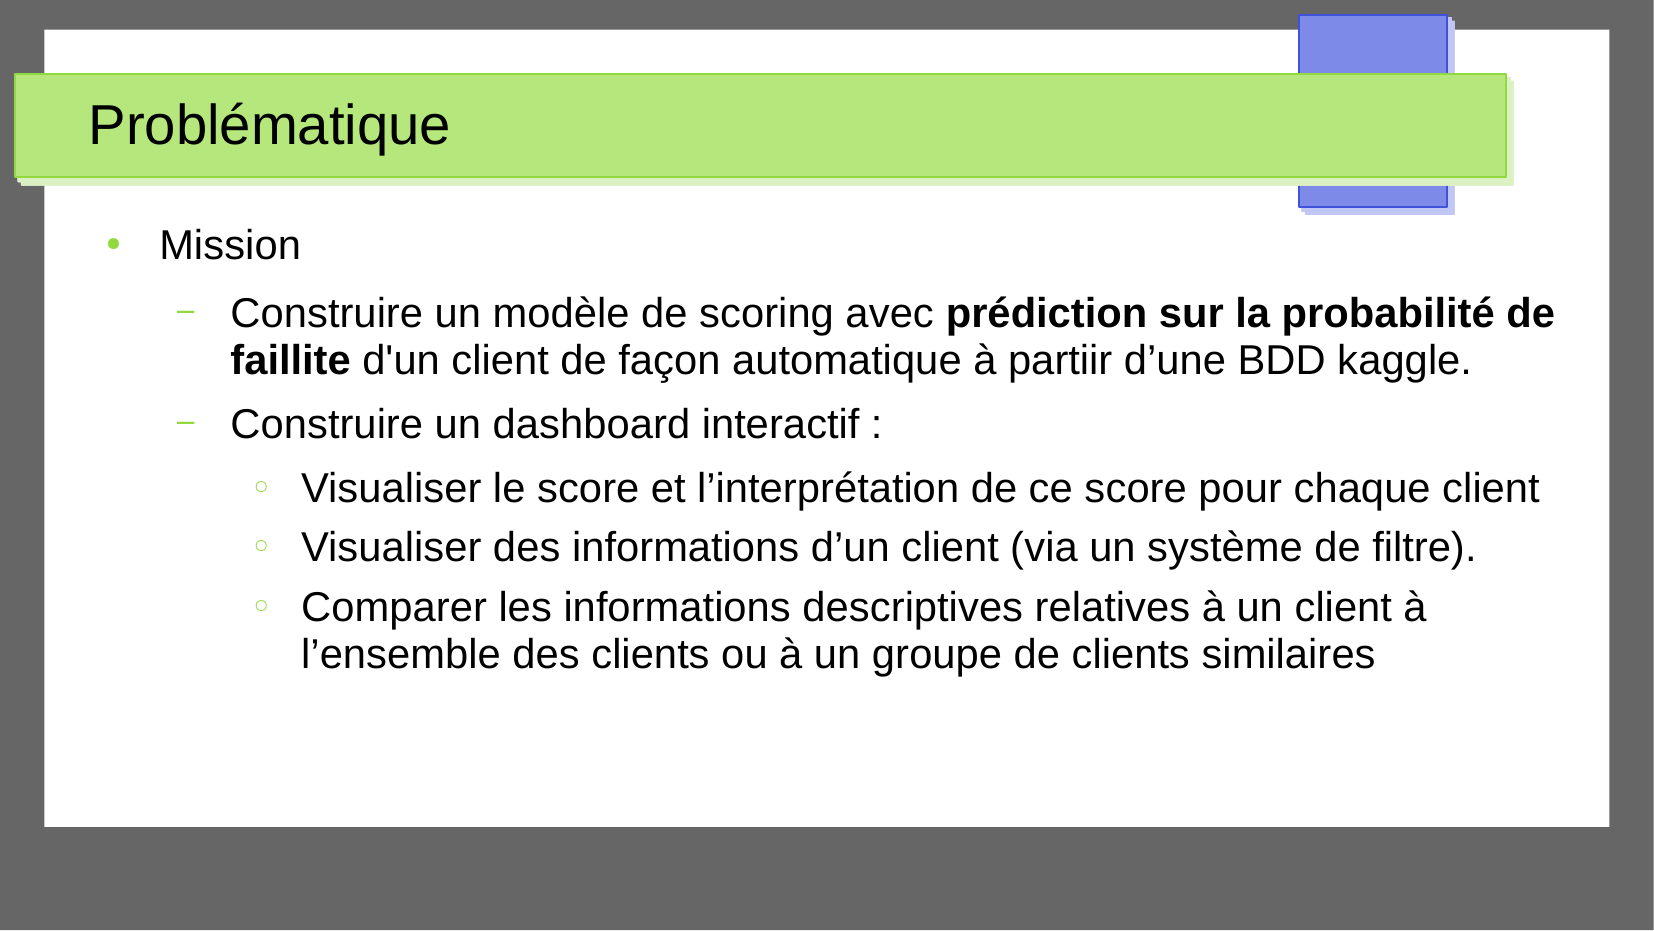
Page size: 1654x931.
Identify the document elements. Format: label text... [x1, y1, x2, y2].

title Problématique [88, 73, 1506, 178]
list Mission Construire un modèle de scoring avec prédiction sur la probabilité de faillite d'un client de façon automatique à partiir d’une BDD kaggle. Construire un dashboard interactif : Visualiser le score et l’interprétation de ce score pour chaque client Visualiser des informations d’un client (via un système de filtre). Comparer les informations descriptives relatives à un client à l’ensemble des clients ou à un groupe de clients similaires [88, 221, 1565, 813]
